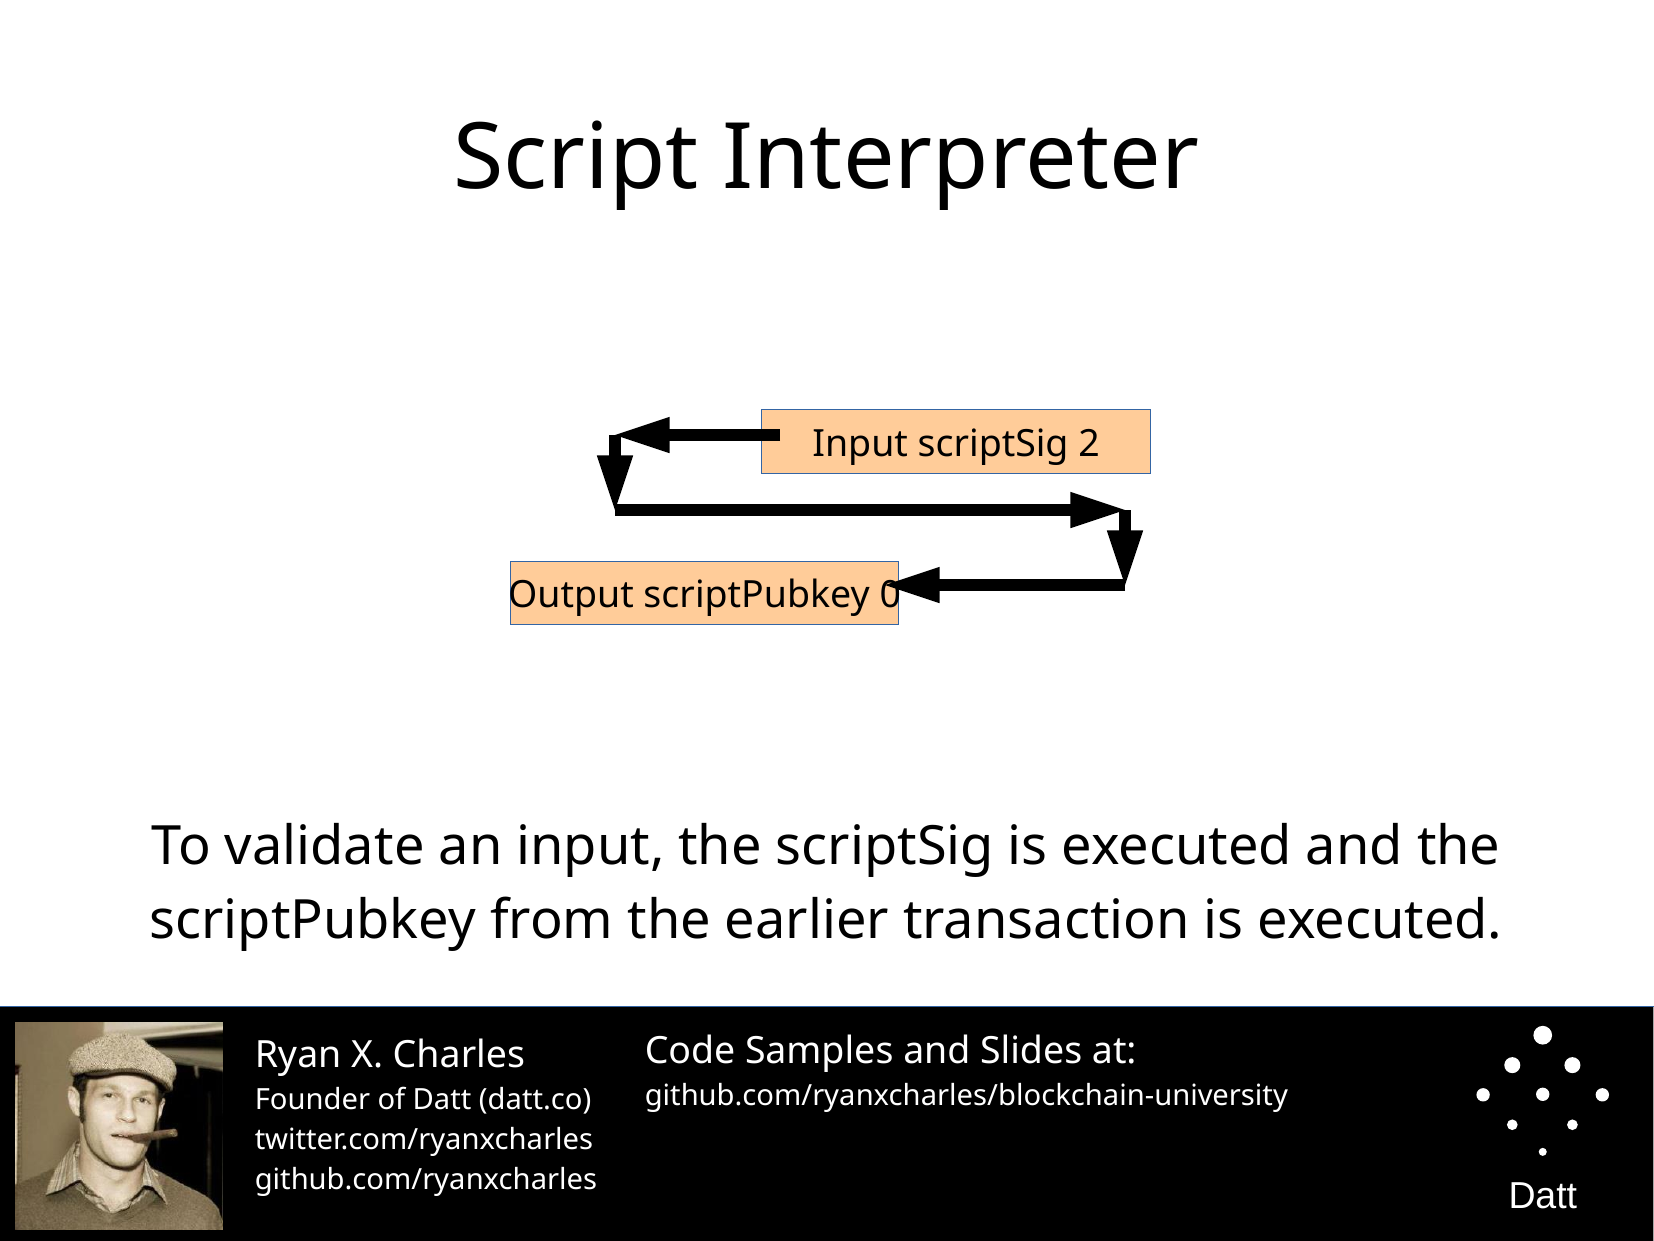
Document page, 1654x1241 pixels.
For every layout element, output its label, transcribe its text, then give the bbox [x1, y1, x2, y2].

text_box Output scriptPubkey 0 [510, 561, 899, 625]
picture [15, 1022, 223, 1231]
text_box Input scriptSig 2 [761, 409, 1151, 474]
picture [1475, 1023, 1611, 1159]
subtitle To validate an input, the scriptSig is executed and the scriptPubkey from the earlier transaction is executed. [82, 806, 1571, 1007]
text_box Datt [1452, 1167, 1633, 1241]
text_box Code Samples and Slides at: github.com/ryanxcharles/blockchain-university [630, 1015, 1403, 1156]
text_box Ryan X. Charles Founder of Datt (datt.co) twitter.com/ryanxcharles github.com/ryanxcharles [240, 1020, 976, 1241]
text_box [0, 1006, 1654, 1241]
title Script Interpreter [82, 49, 1571, 257]
